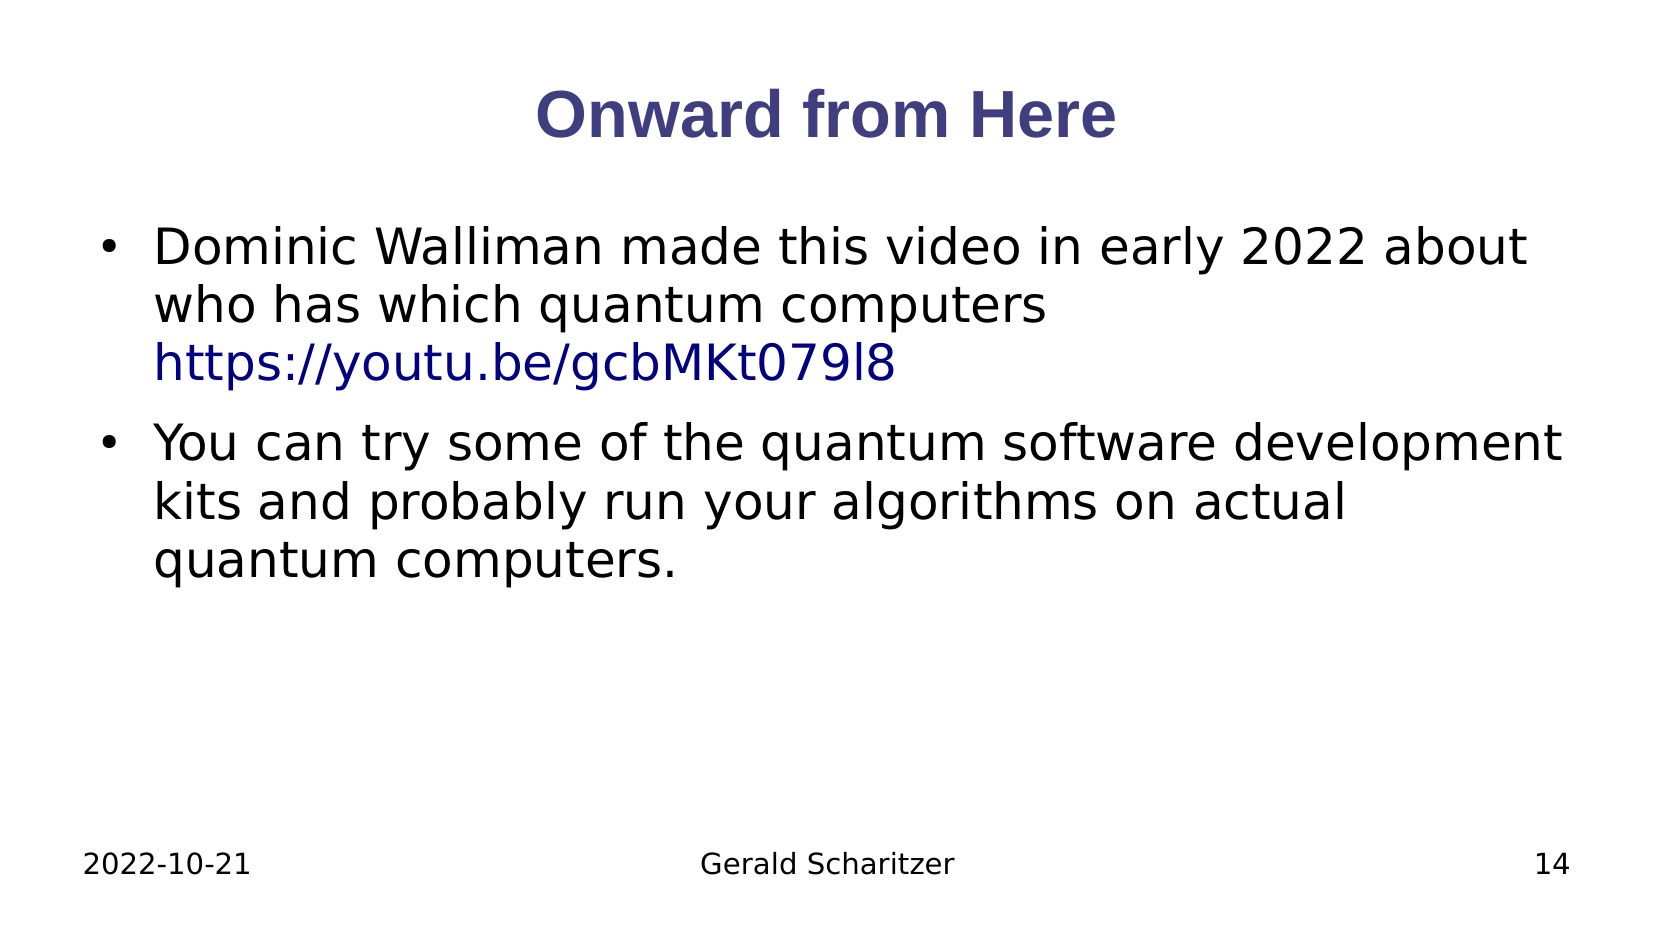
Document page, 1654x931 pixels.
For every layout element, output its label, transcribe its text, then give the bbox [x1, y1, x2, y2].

title Onward from Here [82, 37, 1571, 193]
list Dominic Walliman made this video in early 2022 about who has which quantum computers https://youtu.be/gcbMKt079l8 You can try some of the quantum software development kits and probably run your algorithms on actual quantum computers. [82, 217, 1571, 758]
